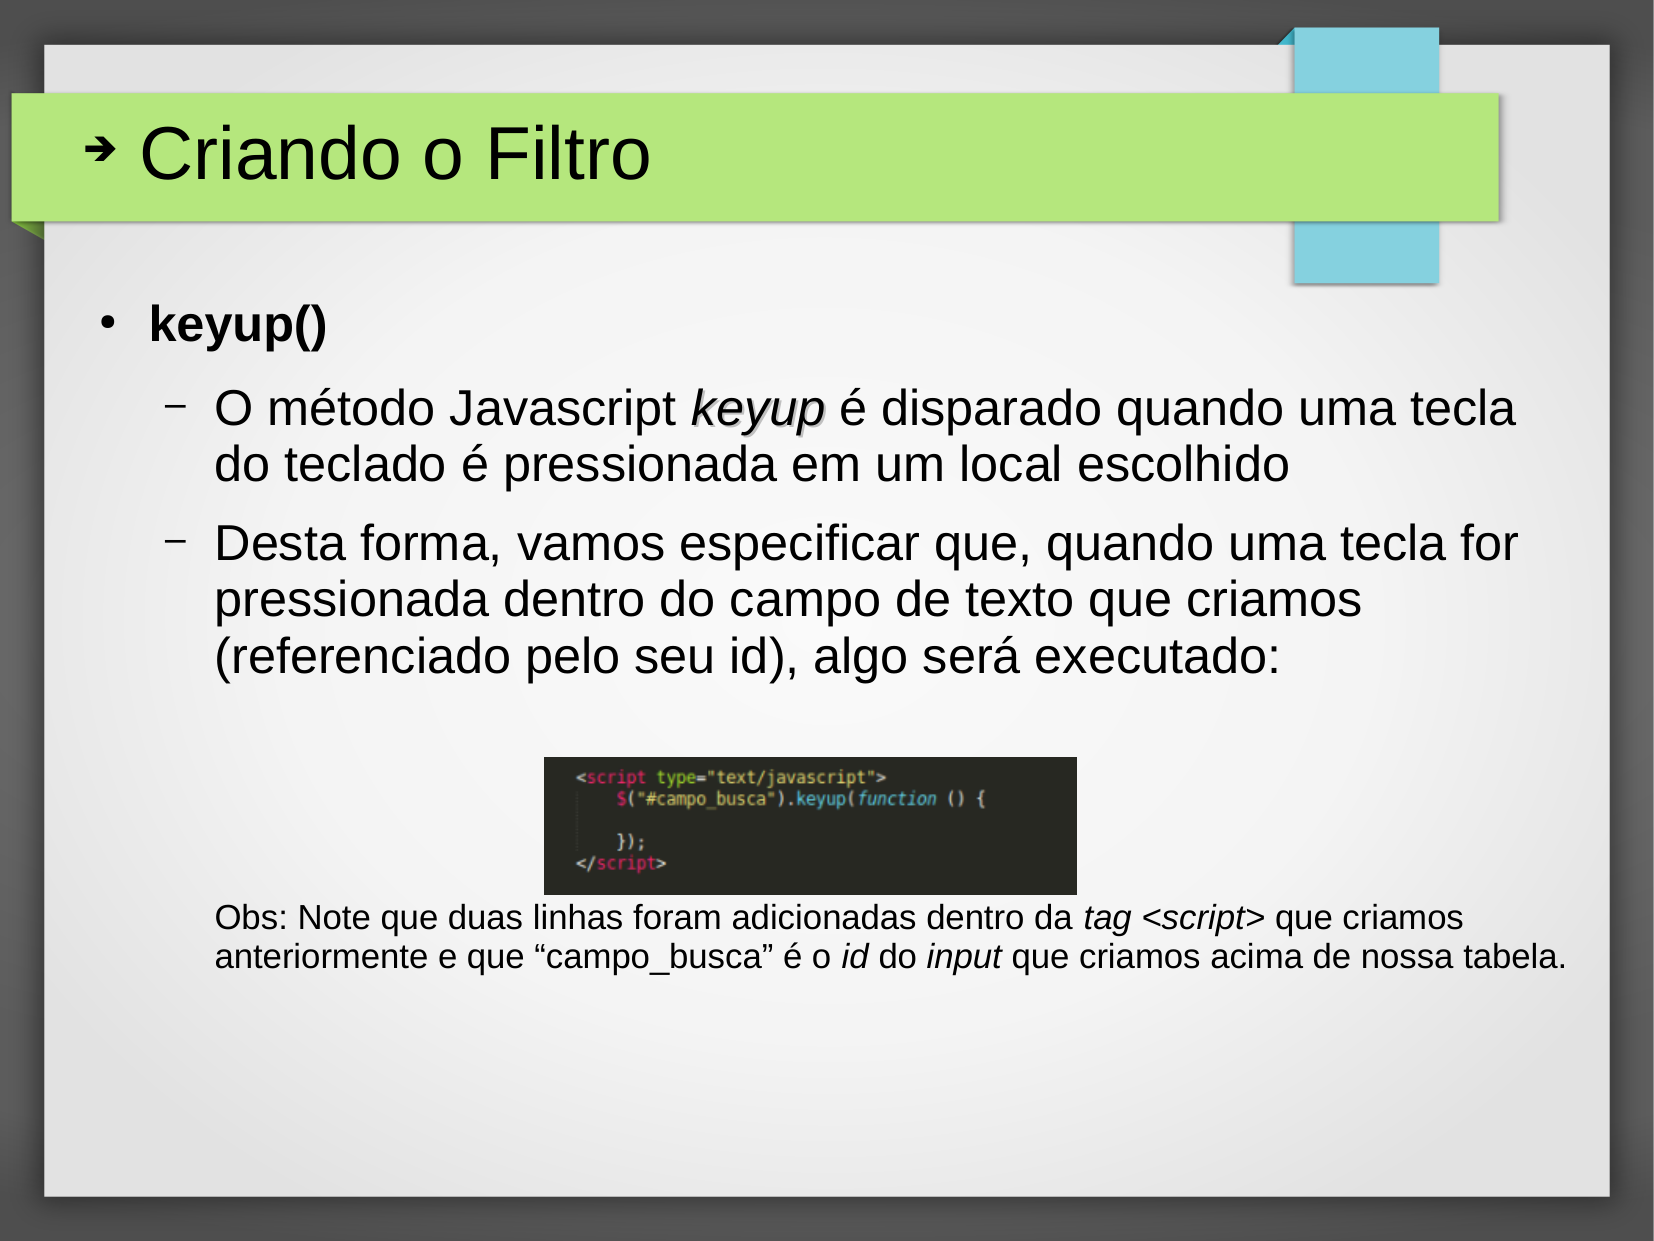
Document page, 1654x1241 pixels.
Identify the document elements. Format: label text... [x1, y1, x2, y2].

title Criando o Filtro [82, 94, 1264, 213]
list keyup() O método Javascript keyup é disparado quando uma tecla do teclado é pressionada em um local escolhido Desta forma, vamos especificar que, quando uma tecla for pressionada dentro do campo de texto que criamos (referenciado pelo seu id), algo será executado: Obs: Note que duas linhas foram adicionadas dentro da tag <script> que criamos anteriormente e que “campo_busca” é o id do input que criamos acima de nossa tabela. [82, 295, 1571, 1015]
picture [0, 0, 1654, 1241]
text_box [659, 565, 1002, 678]
